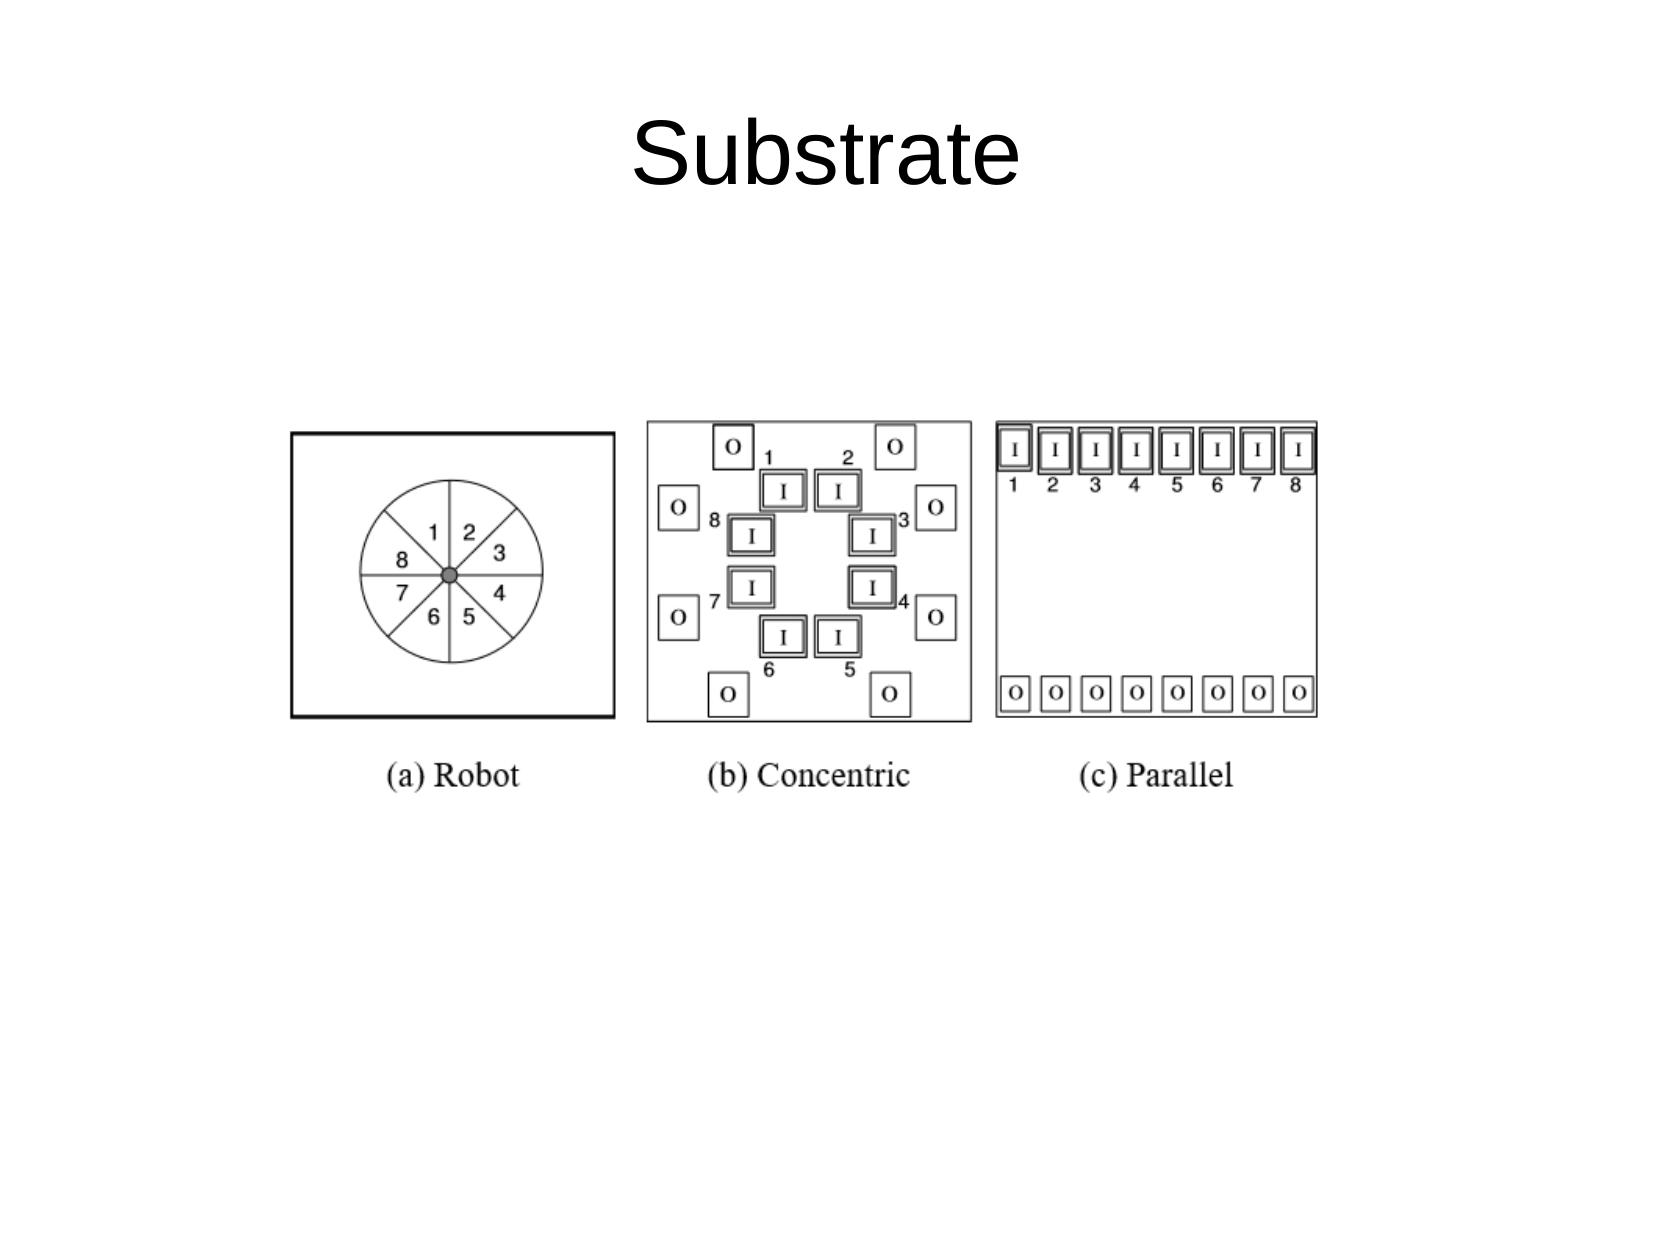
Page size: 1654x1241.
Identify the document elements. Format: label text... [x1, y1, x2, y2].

picture [242, 369, 1382, 815]
title Substrate [82, 49, 1571, 257]
